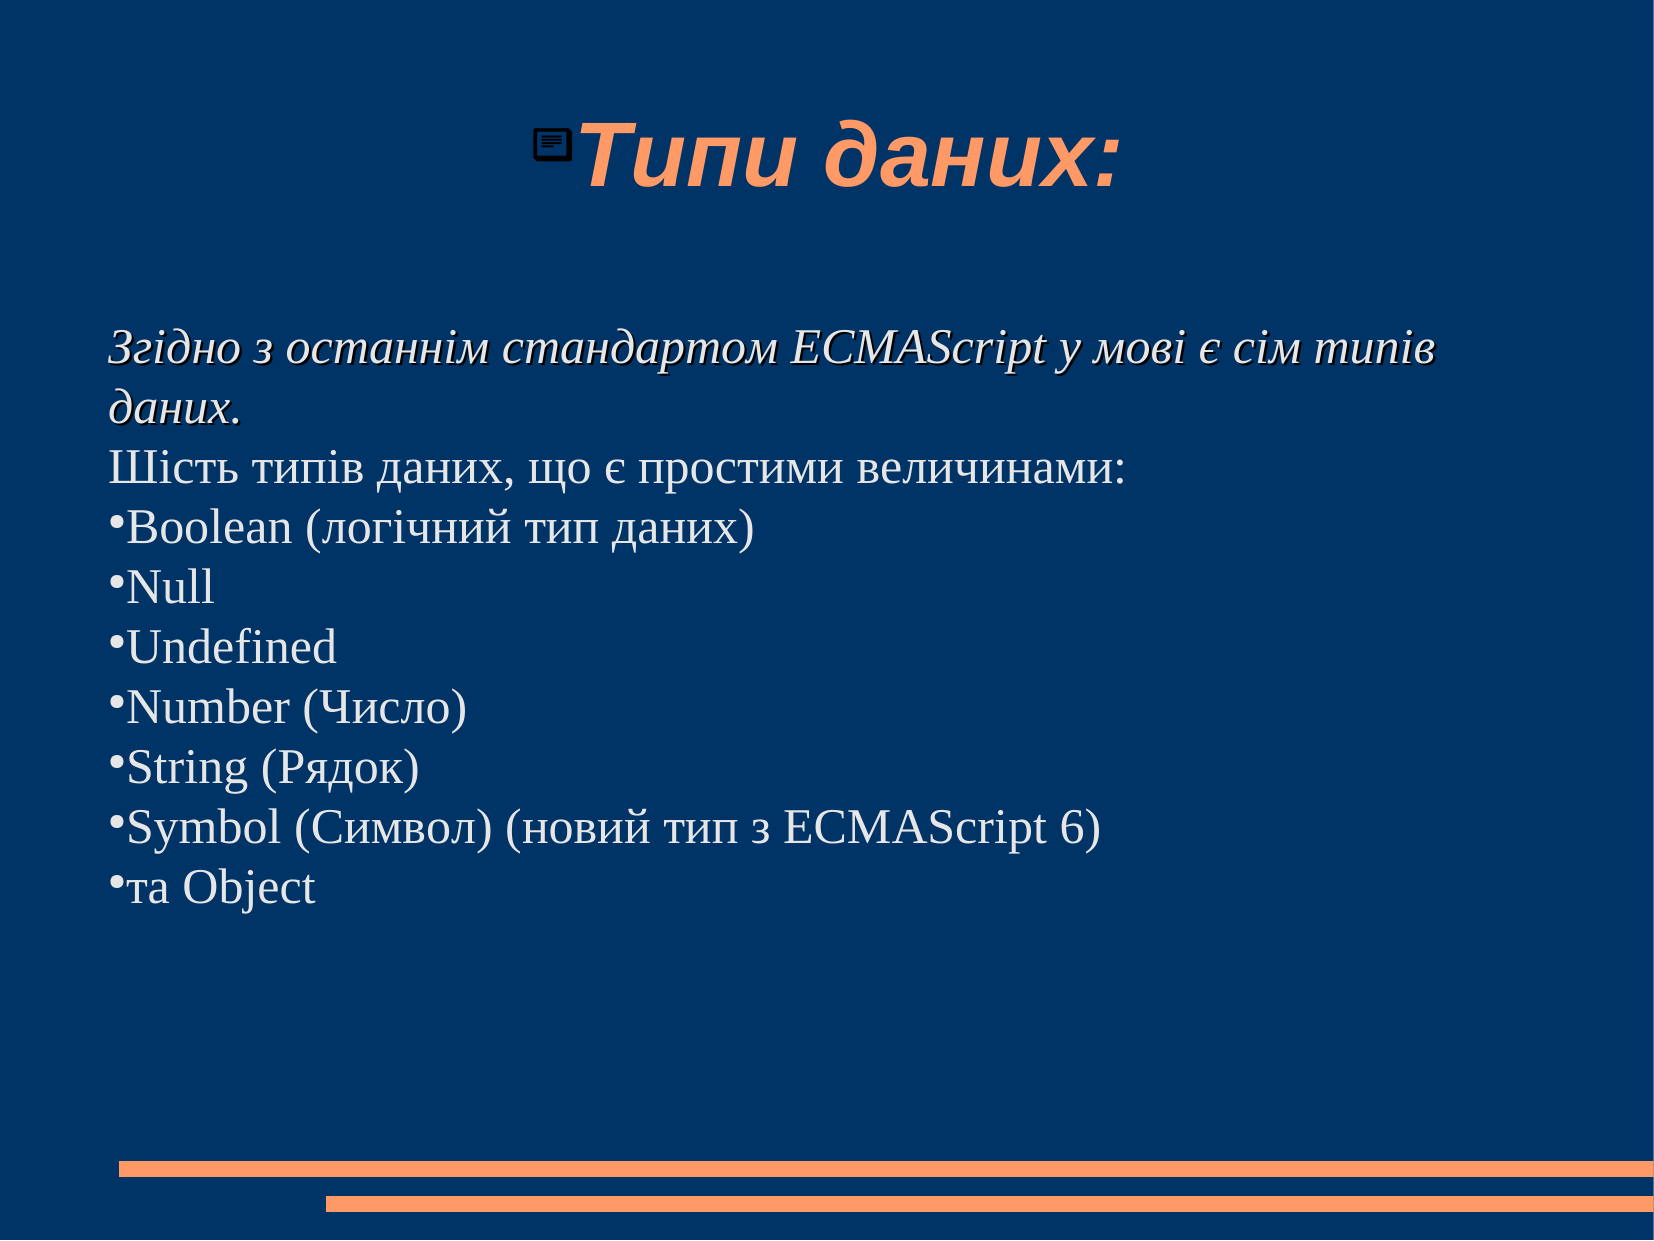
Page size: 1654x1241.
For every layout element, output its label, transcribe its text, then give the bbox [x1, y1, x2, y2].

list Згідно з останнім стандартом ECMAScript у мові є сім типів даних. Шість типів даних, що є простими величинами: Boolean (логічний тип даних) Null Undefined Number (Число) String (Рядок) Symbol (Символ) (новий тип з ECMAScript 6) та Object [108, 253, 1548, 1063]
title Типи даних: [121, 46, 1534, 253]
